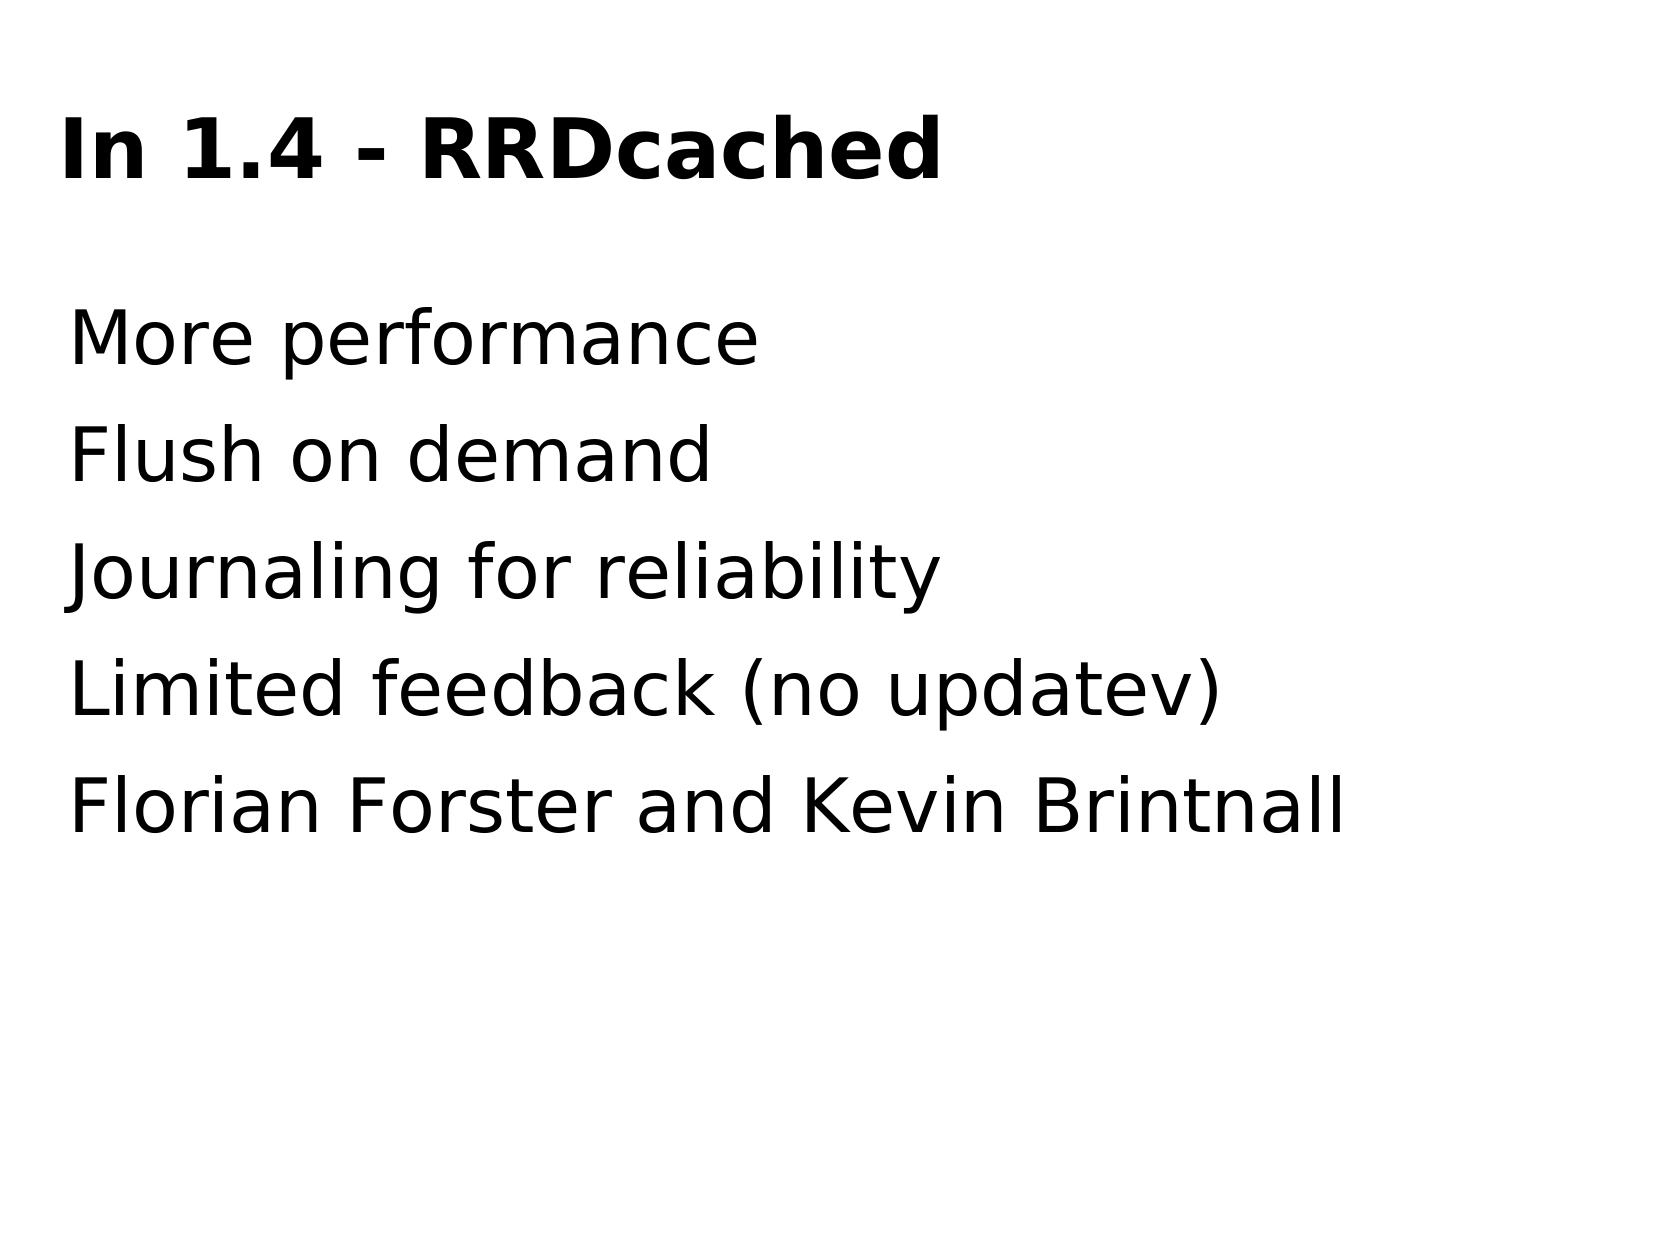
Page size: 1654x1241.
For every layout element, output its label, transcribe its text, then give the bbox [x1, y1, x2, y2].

title In 1.4 - RRDcached [59, 82, 1607, 218]
list More performance Flush on demand Journaling for reliability Limited feedback (no updatev) Florian Forster and Kevin Brintnall [50, 295, 1571, 1084]
